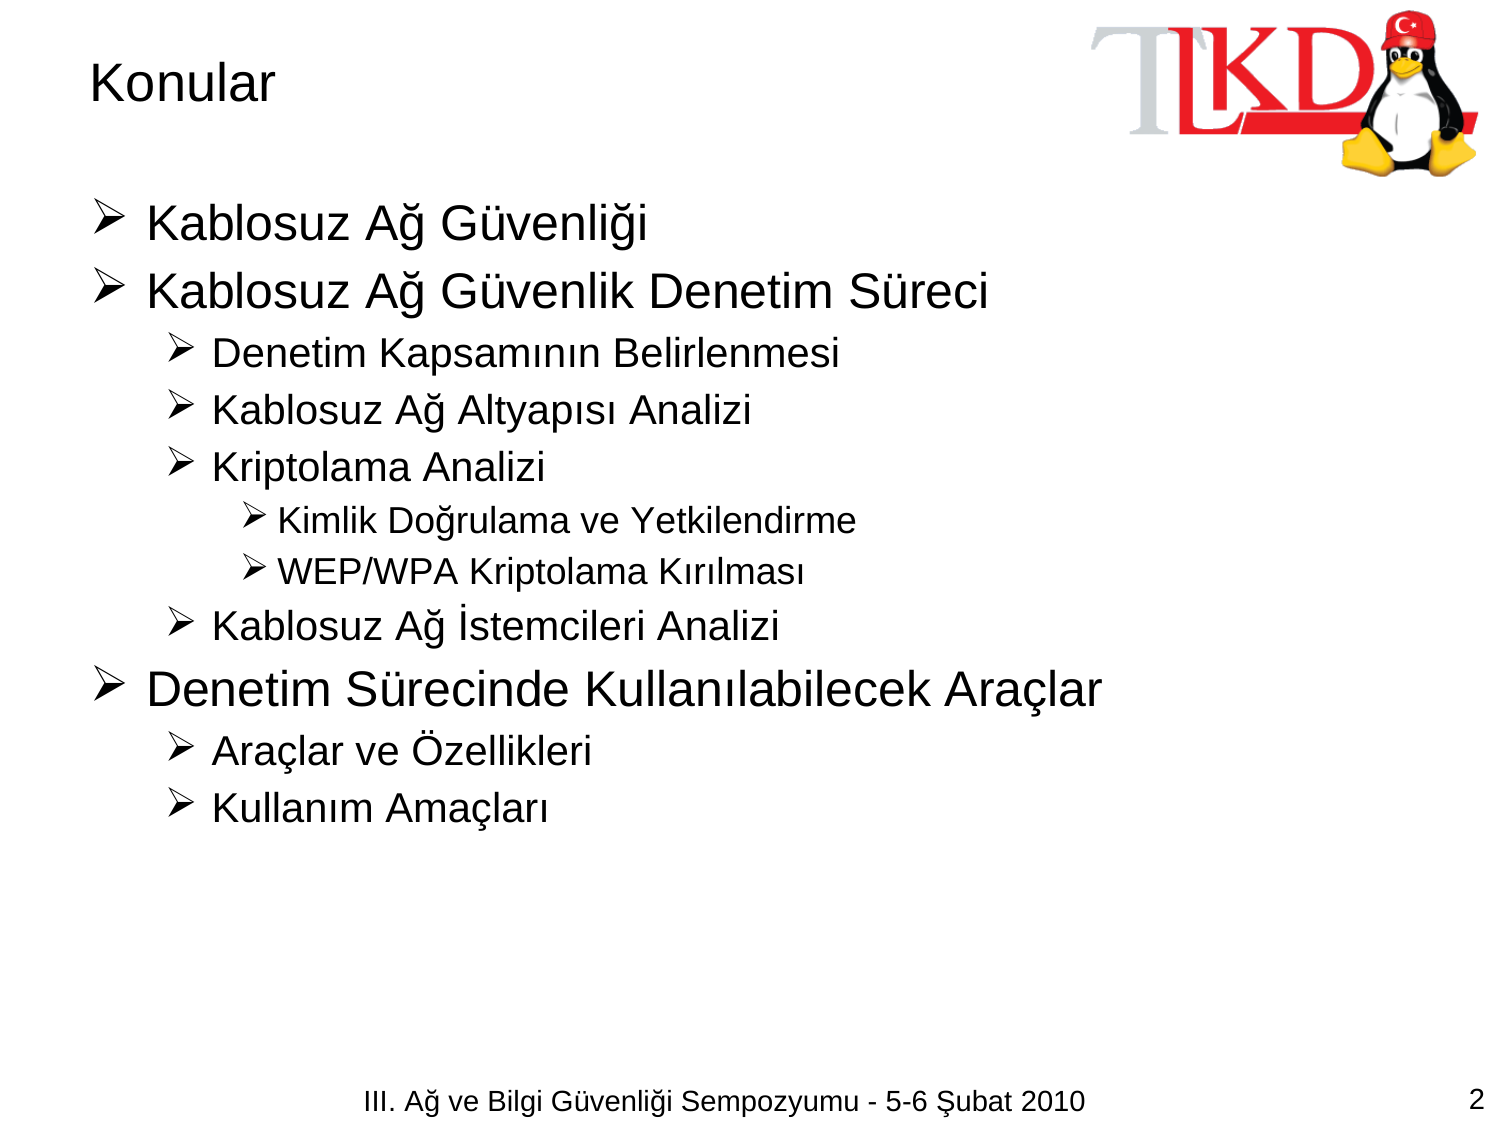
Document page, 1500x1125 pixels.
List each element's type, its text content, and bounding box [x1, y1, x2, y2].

list Kablosuz Ağ Güvenliği Kablosuz Ağ Güvenlik Denetim Süreci Denetim Kapsamının Belirlenmesi Kablosuz Ağ Altyapısı Analizi Kriptolama Analizi Kimlik Doğrulama ve Yetkilendirme WEP/WPA Kriptolama Kırılması Kablosuz Ağ İstemcileri Analizi Denetim Sürecinde Kullanılabilecek Araçlar Araçlar ve Özellikleri Kullanım Amaçları [75, 187, 1426, 1005]
title Konular [75, 45, 1070, 166]
picture [1087, 0, 1491, 188]
